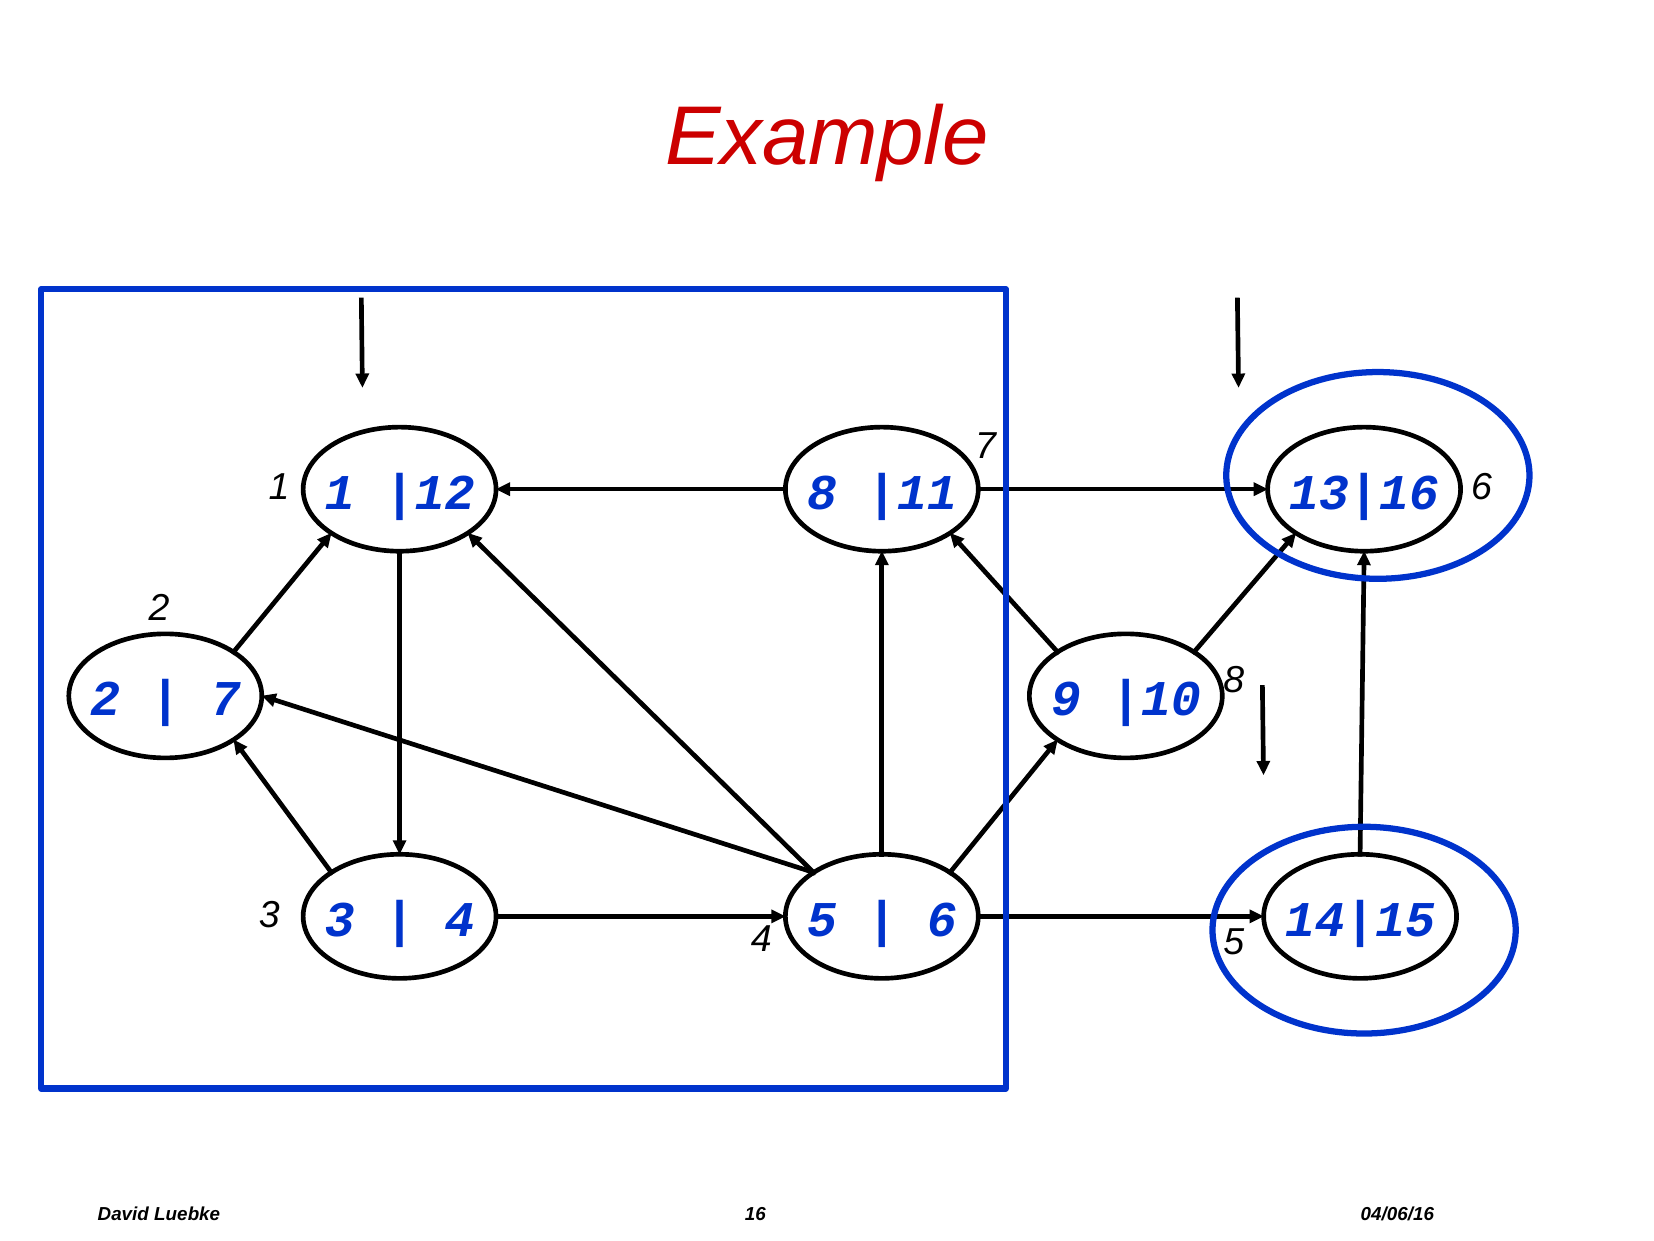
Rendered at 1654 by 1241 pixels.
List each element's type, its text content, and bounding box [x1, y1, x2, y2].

text_box David Luebke <number> 04/06/16 [82, 1185, 1571, 1241]
text_box 8 |11 [785, 427, 979, 552]
text_box 6 [1456, 454, 1507, 516]
text_box 5 | 6 [787, 854, 979, 979]
text_box 7 [960, 413, 1003, 474]
text_box 3 [243, 881, 295, 943]
text_box 2 [133, 575, 185, 636]
text_box 1 |12 [305, 427, 497, 552]
text_box 9 |10 [1029, 633, 1221, 758]
text_box 1 [253, 454, 305, 516]
text_box 8 [1208, 647, 1259, 709]
text_box 4 [736, 905, 787, 967]
text_box Example [82, 41, 1571, 221]
text_box 2 | 7 [68, 635, 262, 758]
text_box 14|15 [1263, 854, 1457, 979]
text_box 3 | 4 [303, 854, 496, 979]
text_box 5 [1216, 909, 1259, 970]
text_box 13|16 [1267, 427, 1456, 552]
text_box 5 [1208, 909, 1220, 970]
